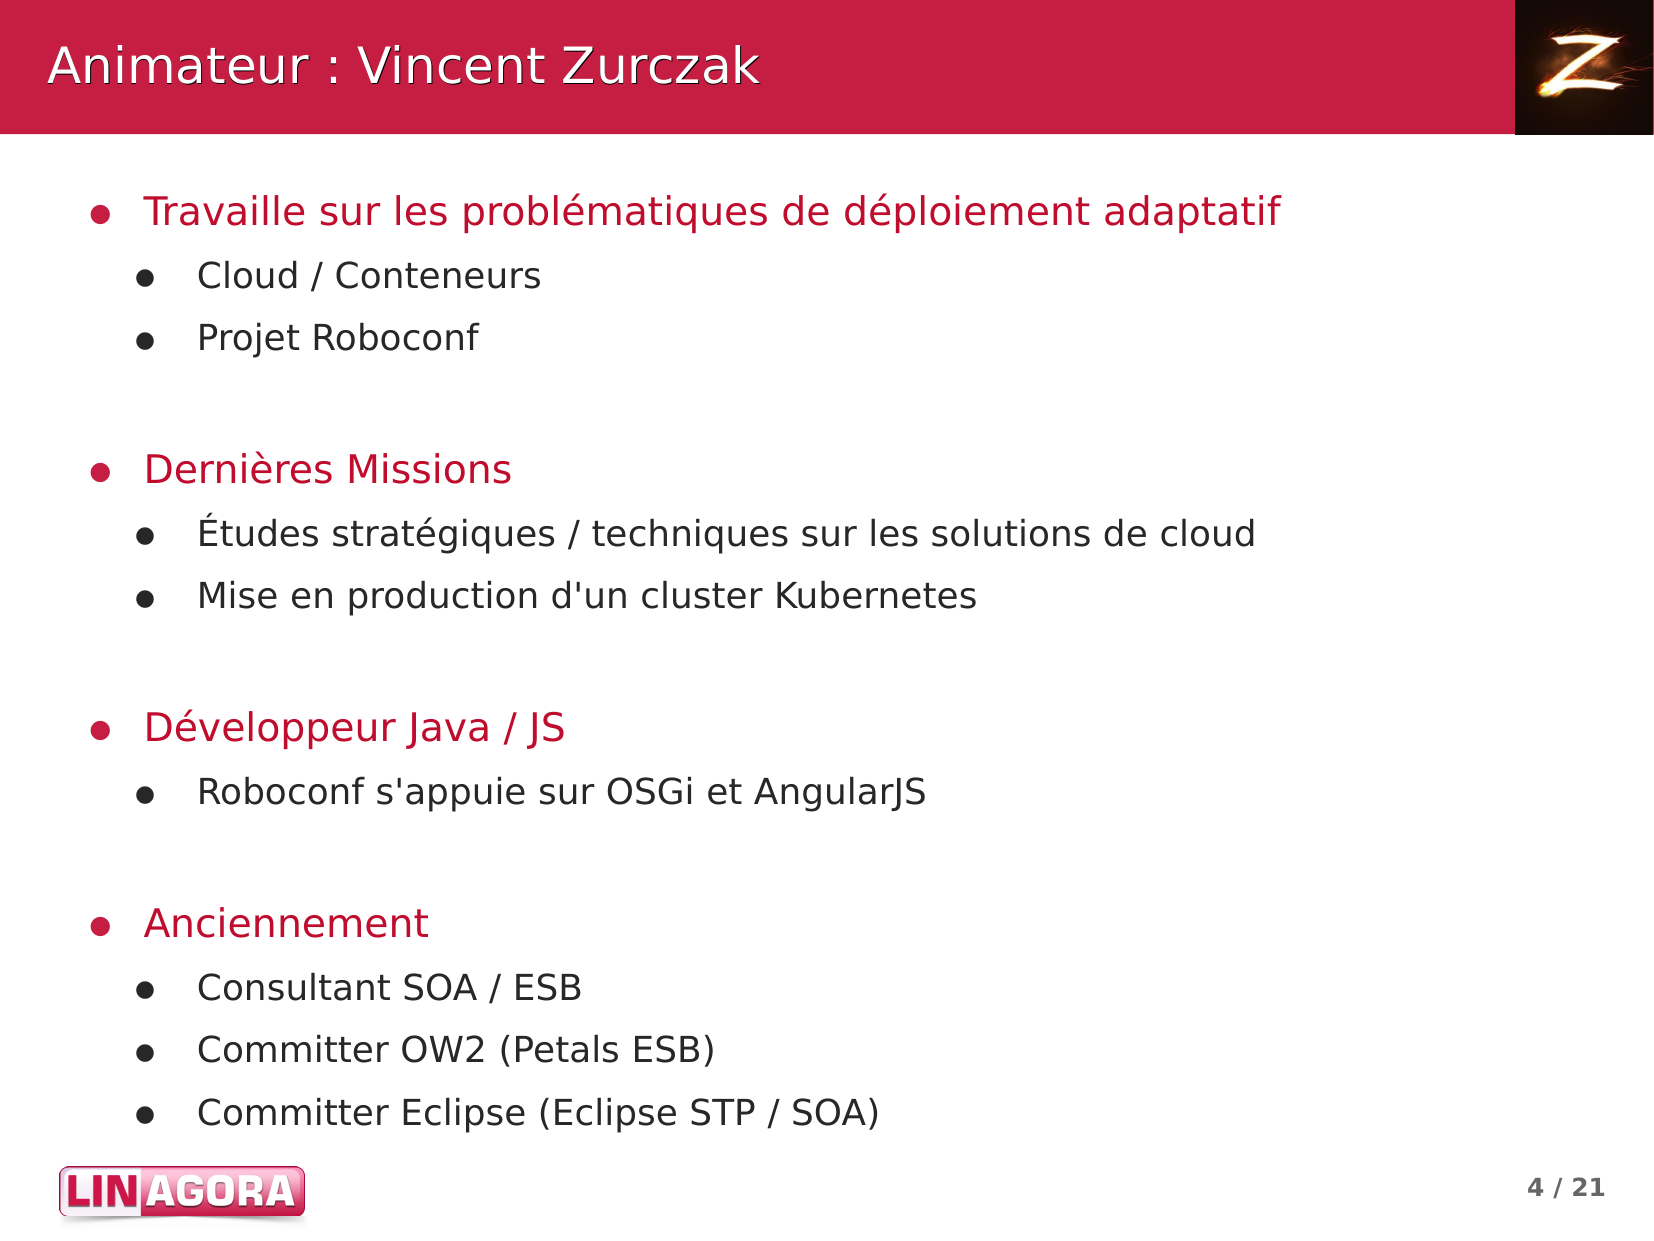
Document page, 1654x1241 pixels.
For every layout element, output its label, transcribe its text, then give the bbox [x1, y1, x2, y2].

title Animateur : Vincent Zurczak [47, 7, 1515, 126]
picture [1515, 0, 1654, 135]
list Travaille sur les problématiques de déploiement adaptatif Cloud / Conteneurs Projet Roboconf Dernières Missions Études stratégiques / techniques sur les solutions de cloud Mise en production d'un cluster Kubernetes Développeur Java / JS Roboconf s'appuie sur OSGi et AngularJS Anciennement Consultant SOA / ESB Committer OW2 (Petals ESB) Committer Eclipse (Eclipse STP / SOA) [82, 188, 1571, 1134]
picture [59, 1166, 308, 1229]
